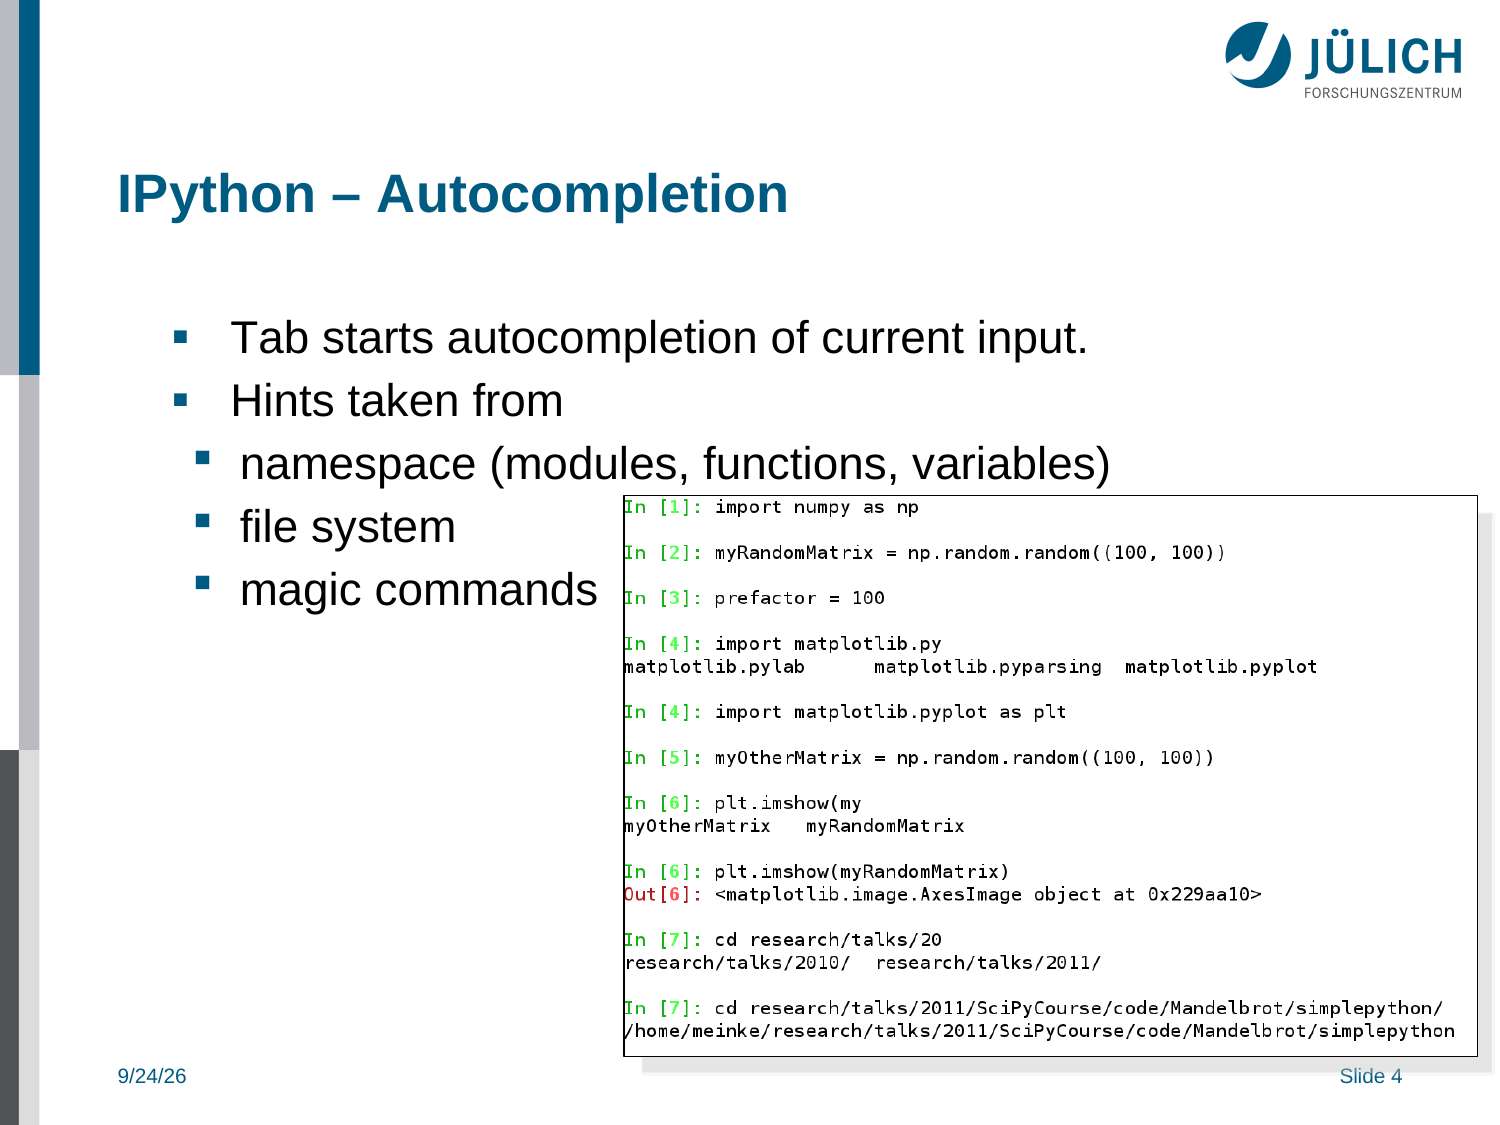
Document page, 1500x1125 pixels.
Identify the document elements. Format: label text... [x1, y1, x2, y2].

picture [1224, 20, 1461, 98]
list Tab starts autocompletion of current input. Hints taken from namespace (modules, functions, variables) file system magic commands [117, 312, 1393, 988]
title IPython – Autocompletion [117, 99, 1393, 288]
picture [624, 496, 1477, 1056]
